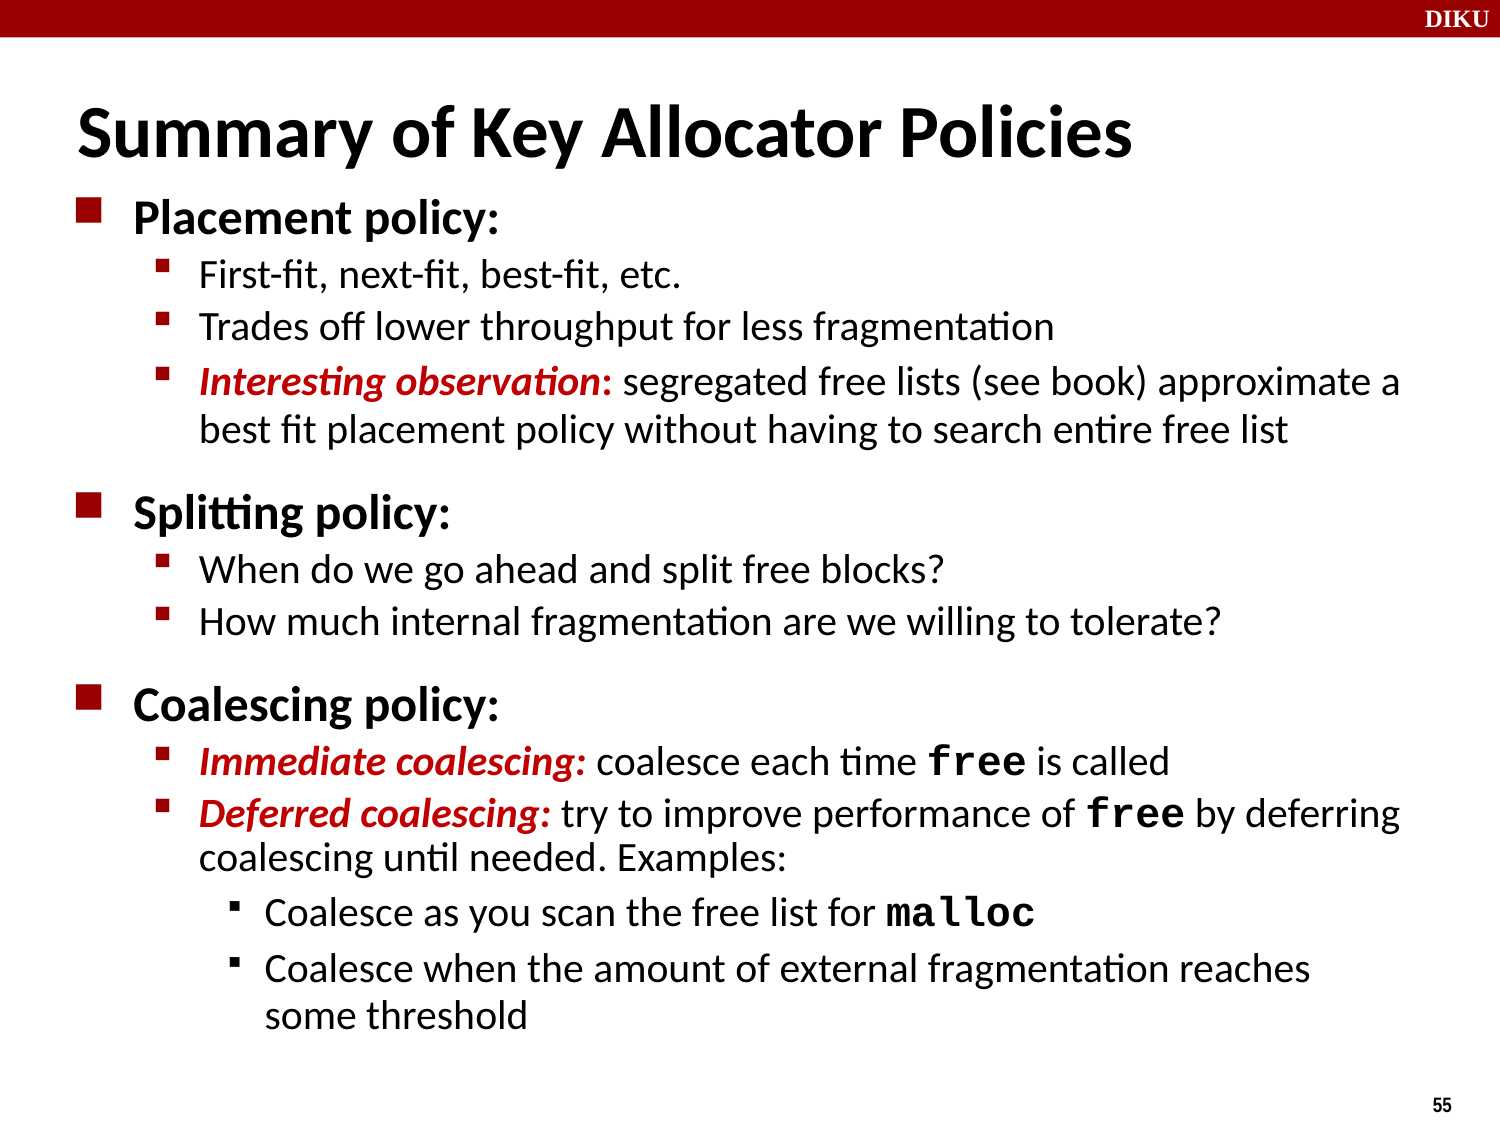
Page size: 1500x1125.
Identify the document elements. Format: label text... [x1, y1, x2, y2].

text_box Summary of Key Allocator Policies [62, 80, 1438, 175]
text_box Placement policy: First-fit, next-fit, best-fit, etc. Trades off lower throughput for less fragmentation Interesting observation: segregated free lists (see book) approximate a best fit placement policy without having to search entire free list Splitting policy: When do we go ahead and split free blocks? How much internal fragmentation are we willing to tolerate? Coalescing policy: Immediate coalescing: coalesce each time free is called Deferred coalescing: try to improve performance of free by deferring coalescing until needed. Examples: Coalesce as you scan the free list for malloc Coalesce when the amount of external fragmentation reaches some threshold [62, 187, 1425, 1090]
